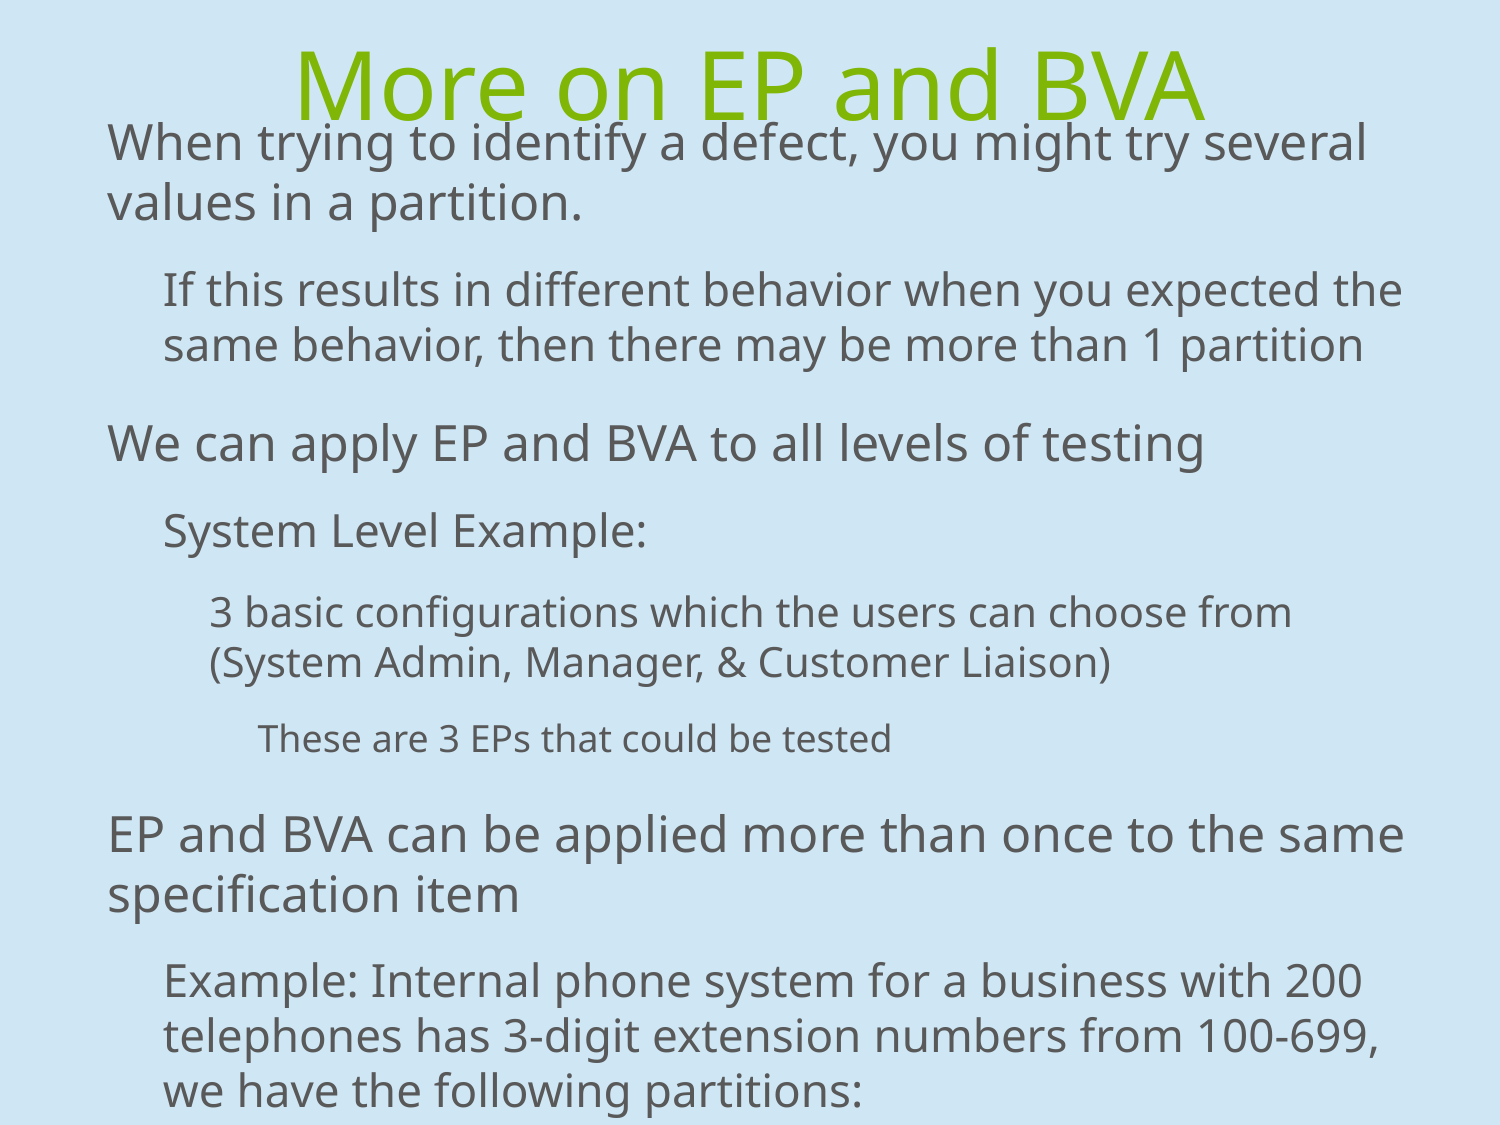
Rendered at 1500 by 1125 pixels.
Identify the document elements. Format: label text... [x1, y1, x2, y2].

title More on EP and BVA [90, 17, 1410, 103]
list When trying to identify a defect, you might try several values in a partition. If this results in different behavior when you expected the same behavior, then there may be more than 1 partition We can apply EP and BVA to all levels of testing System Level Example: 3 basic configurations which the users can choose from (System Admin, Manager, & Customer Liaison) These are 3 EPs that could be tested EP and BVA can be applied more than once to the same specification item Example: Internal phone system for a business with 200 telephones has 3-digit extension numbers from 100-699, we have the following partitions: Digits (0-9) with the invalid partition containing non-digits Number of digits, 3 (so invalid boundary value of 2 and 4 digits) Range of extension numbers, 100-699 (so invalid boundary values of 099 and 700) Extensions that are in use and those that are not (2 valid partitions, no boundaries) The lowest and highest extension numbers that are in use could also be used as boundary values Test case using extension 409, which is in use would test 4 valid partitions: Digits Number of Digits The valid Range ‘in-use’ partition Also tests the boundary values for digits 0 and 9 [35, 103, 1468, 1108]
